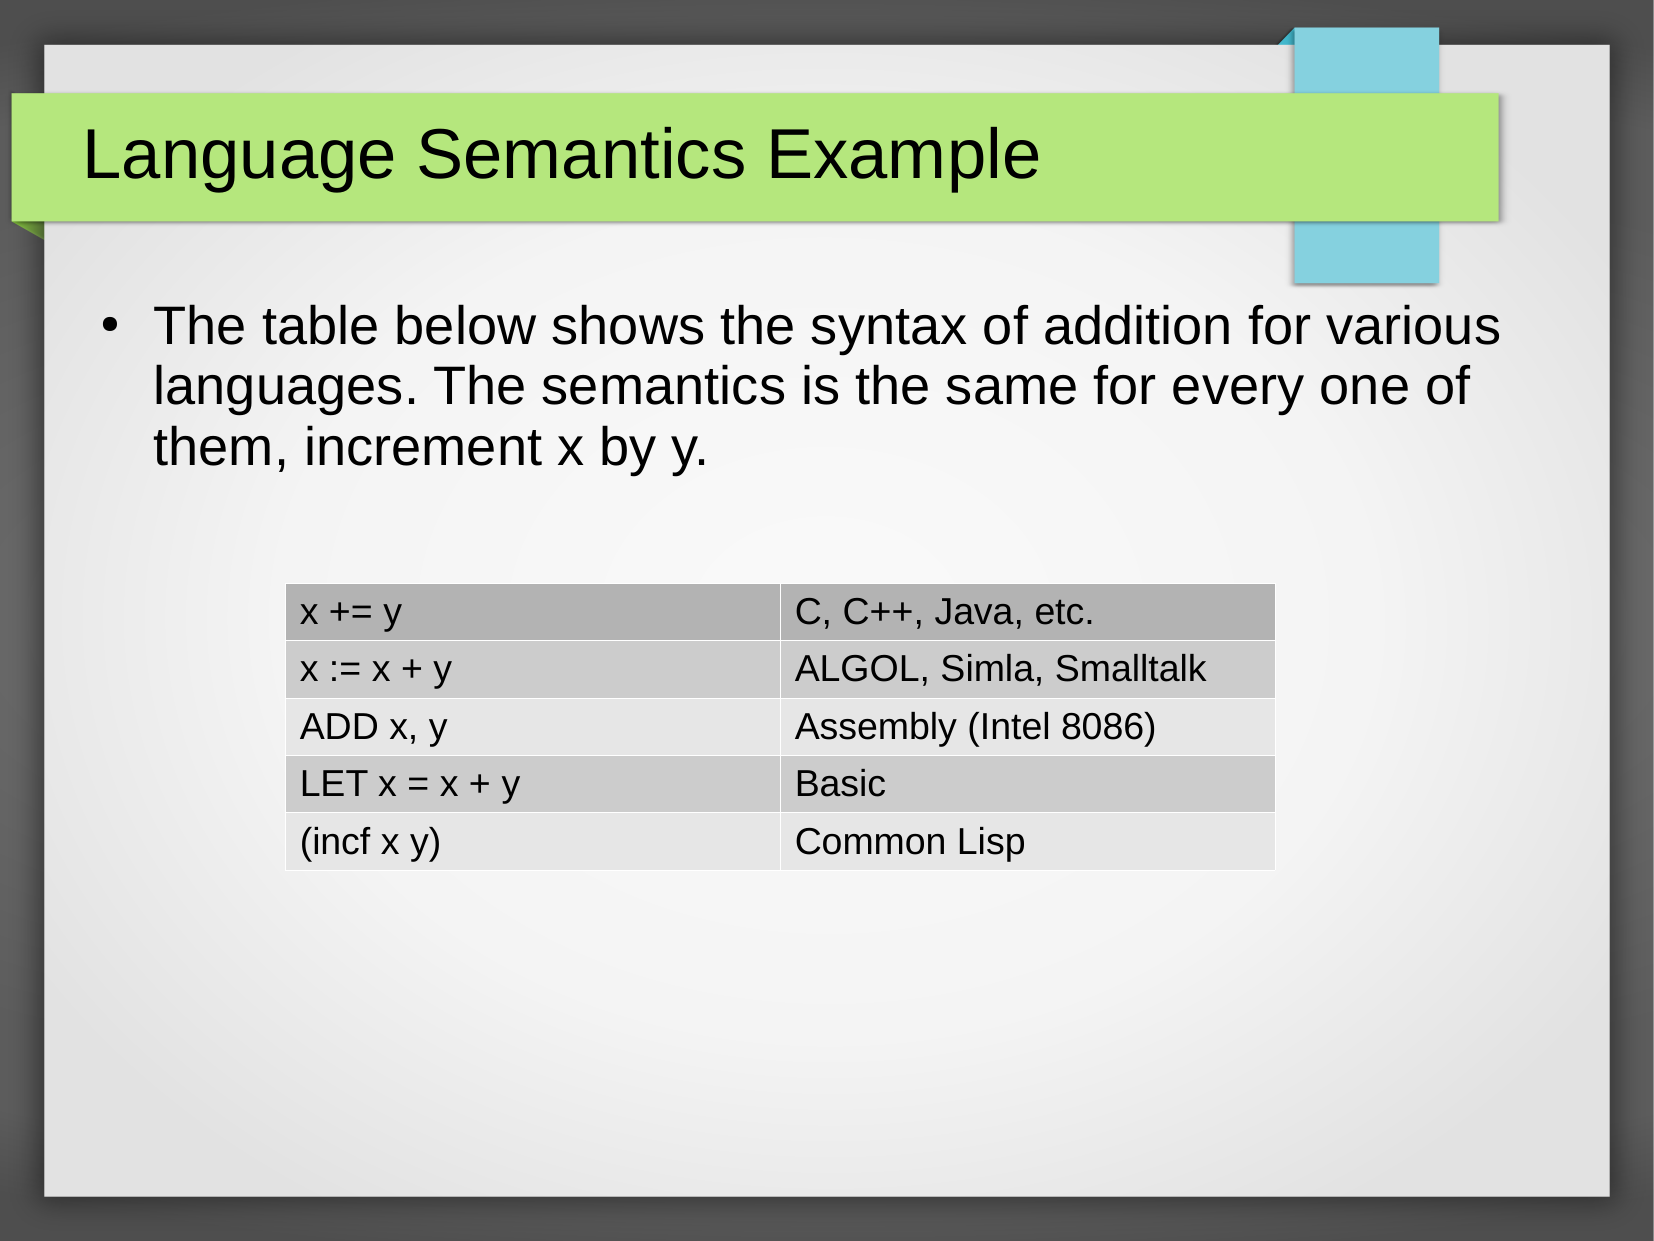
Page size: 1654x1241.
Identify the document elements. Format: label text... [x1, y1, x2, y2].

table_cell Basic [781, 756, 1275, 812]
table_header x += y [286, 584, 780, 640]
table_cell ALGOL, Simla, Smalltalk [781, 641, 1275, 698]
table_cell Assembly (Intel 8086) [781, 699, 1275, 755]
table_cell x := x + y [286, 641, 780, 698]
table_cell (incf x y) [286, 813, 780, 870]
title Language Semantics Example [82, 94, 1264, 213]
table_cell LET x = x + y [286, 756, 780, 812]
list The table below shows the syntax of addition for various languages. The semantics is the same for every one of them, increment x by y. [82, 295, 1571, 1015]
picture [0, 0, 1654, 1241]
table_cell ADD x, y [286, 699, 780, 755]
table_header C, C++, Java, etc. [781, 584, 1275, 640]
table_cell Common Lisp [781, 813, 1275, 870]
